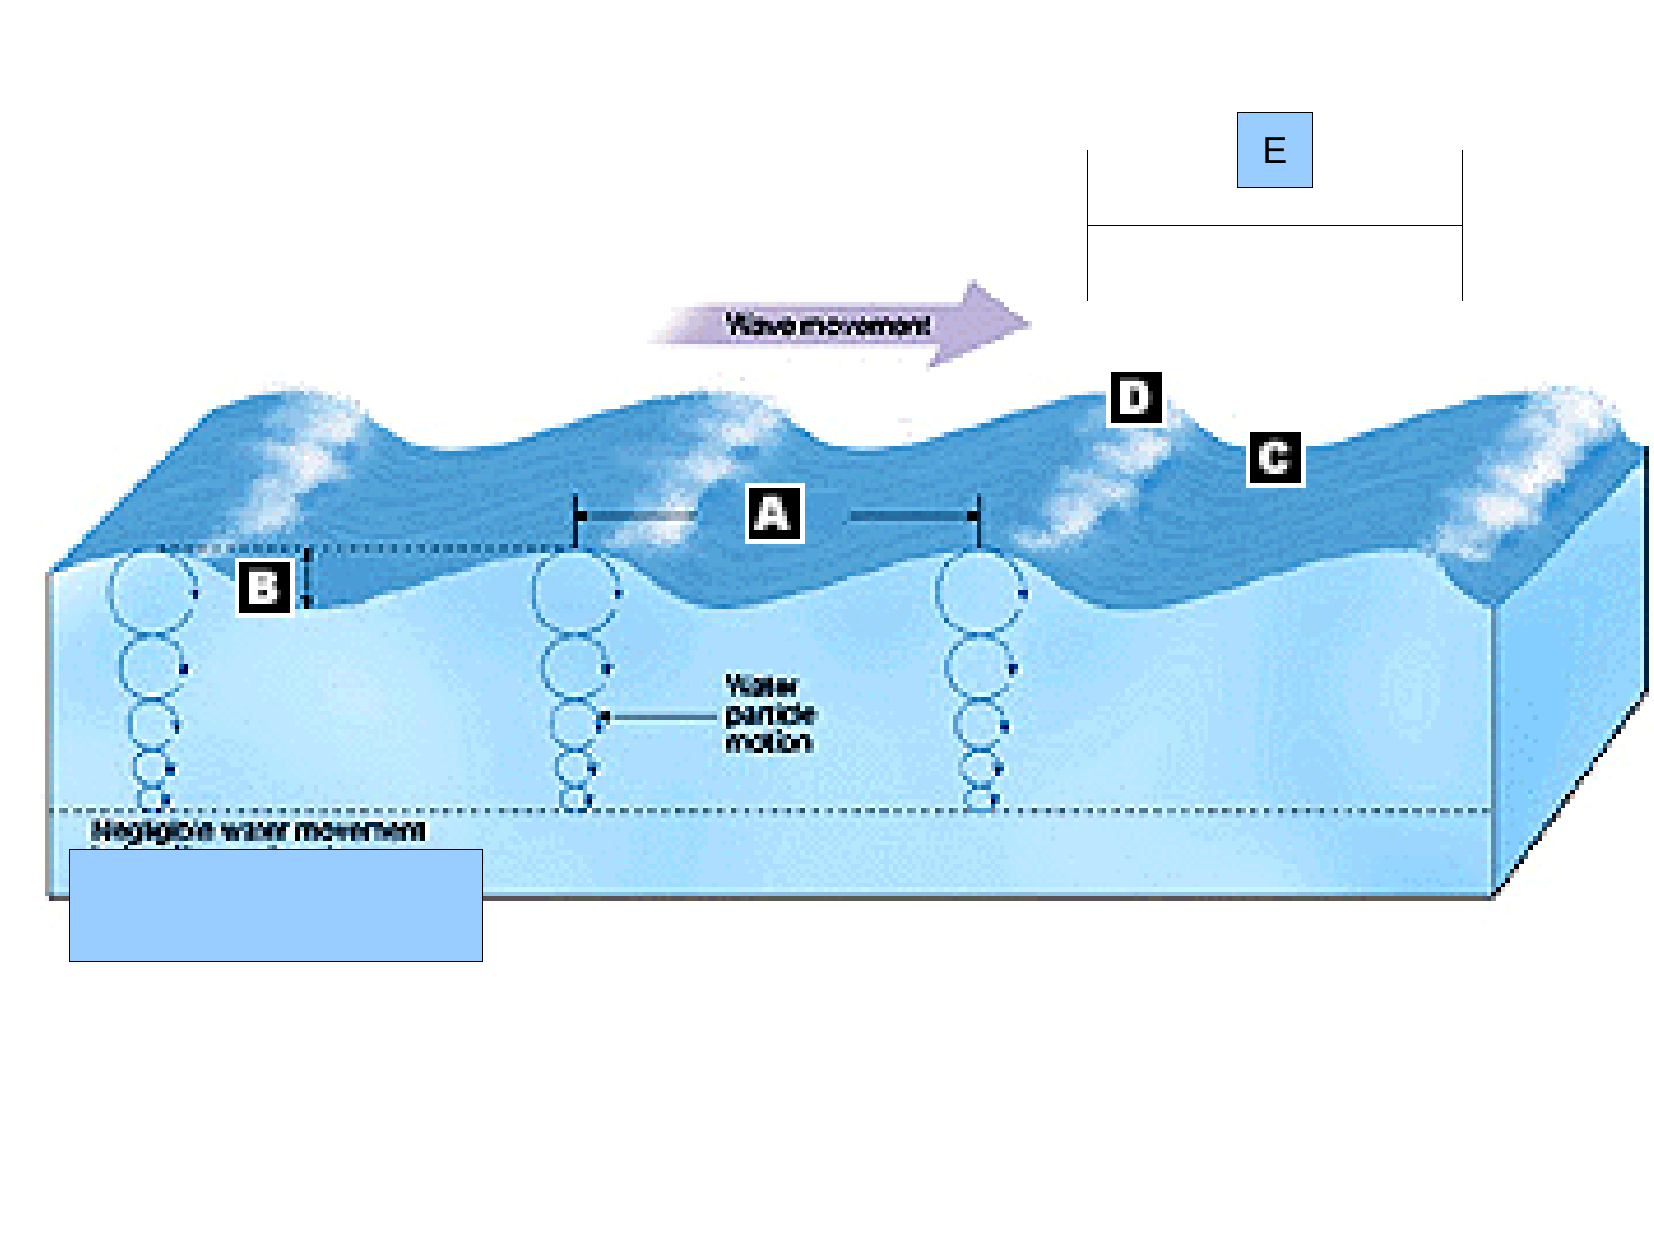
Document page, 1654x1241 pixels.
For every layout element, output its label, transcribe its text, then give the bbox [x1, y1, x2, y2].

picture [36, 224, 1654, 1013]
text_box E [1237, 112, 1313, 188]
text_box [69, 849, 483, 962]
